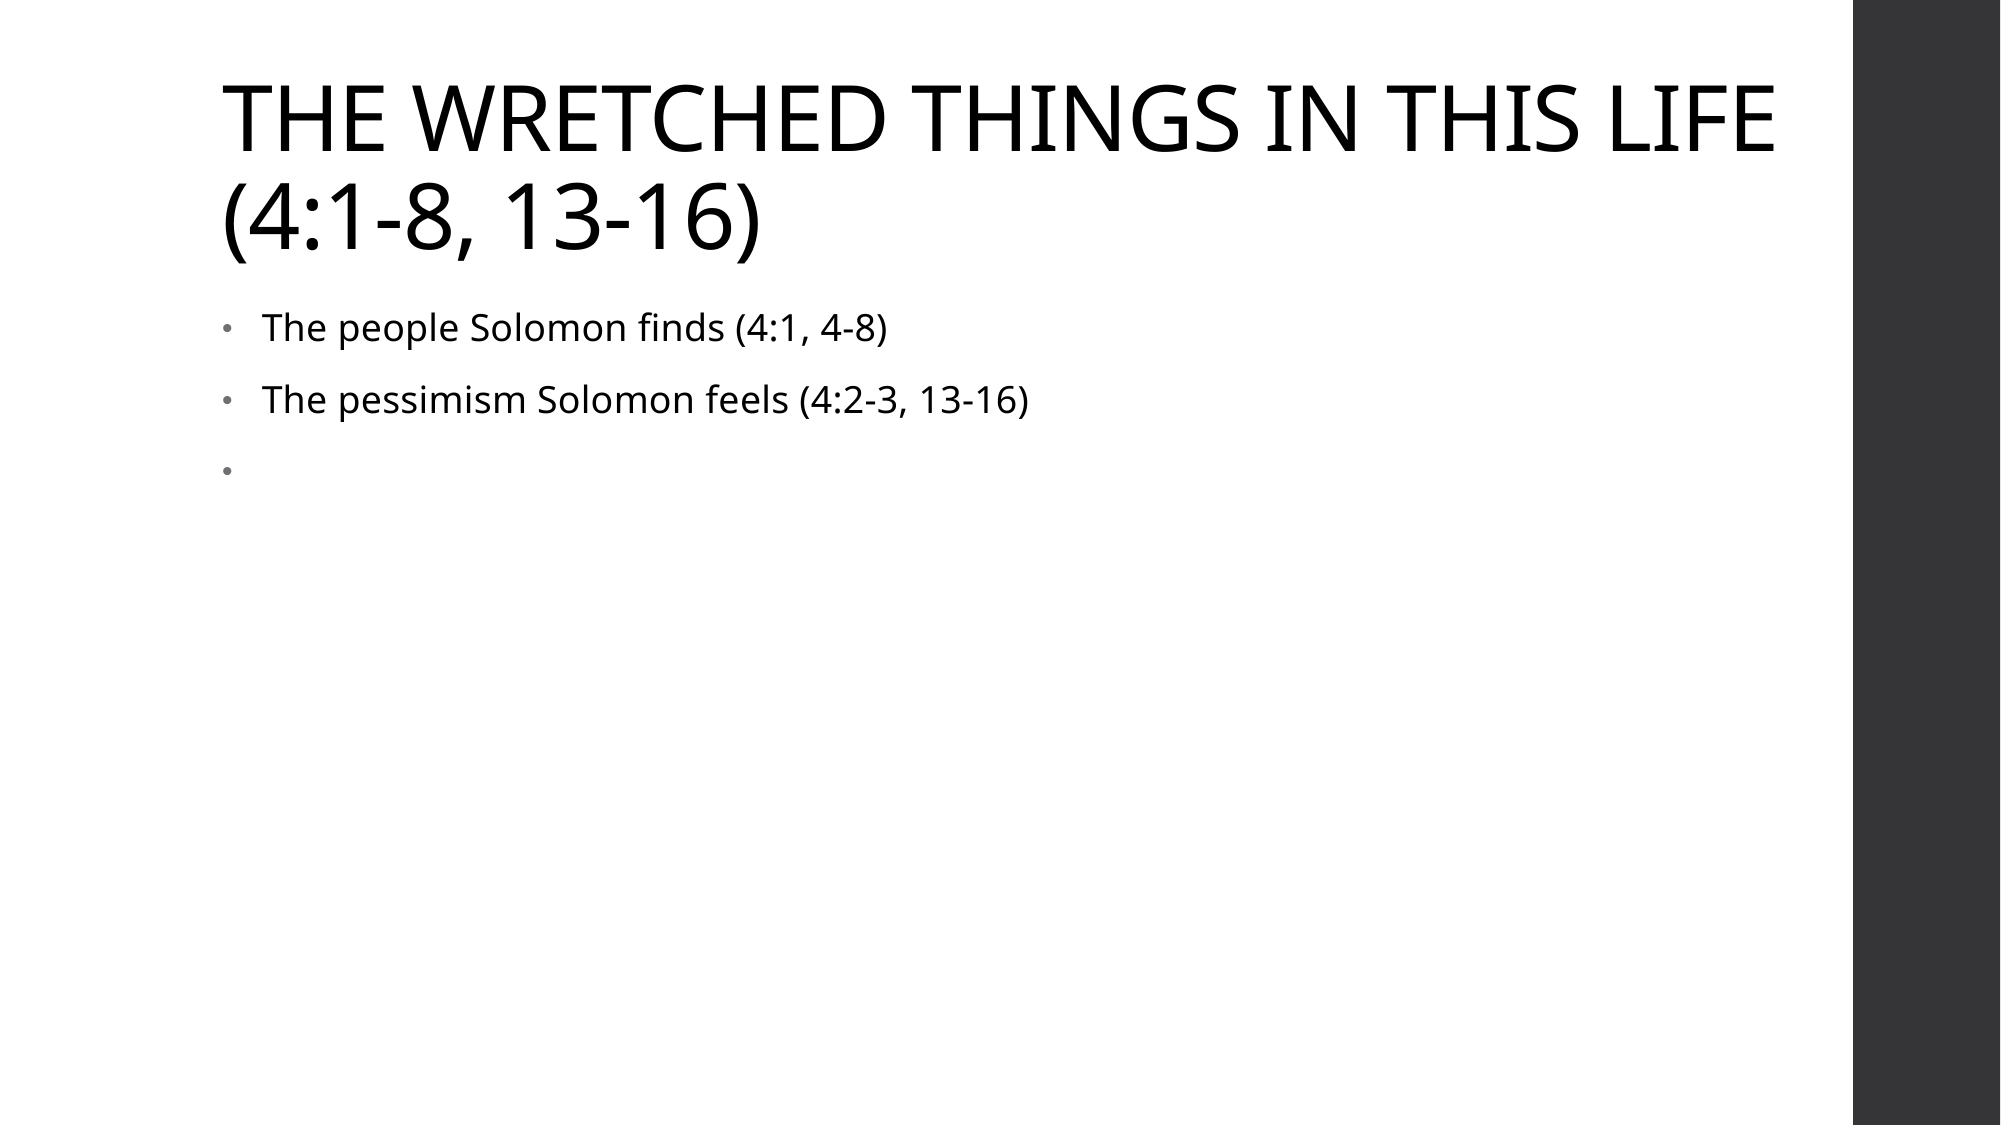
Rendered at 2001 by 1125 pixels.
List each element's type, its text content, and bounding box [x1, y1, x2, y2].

title THE WRETCHED THINGS IN THIS LIFE (4:1-8, 13-16) [206, 60, 1797, 278]
list The people Solomon finds (4:1, 4-8) The pessimism Solomon feels (4:2-3, 13-16) [206, 299, 1617, 1014]
